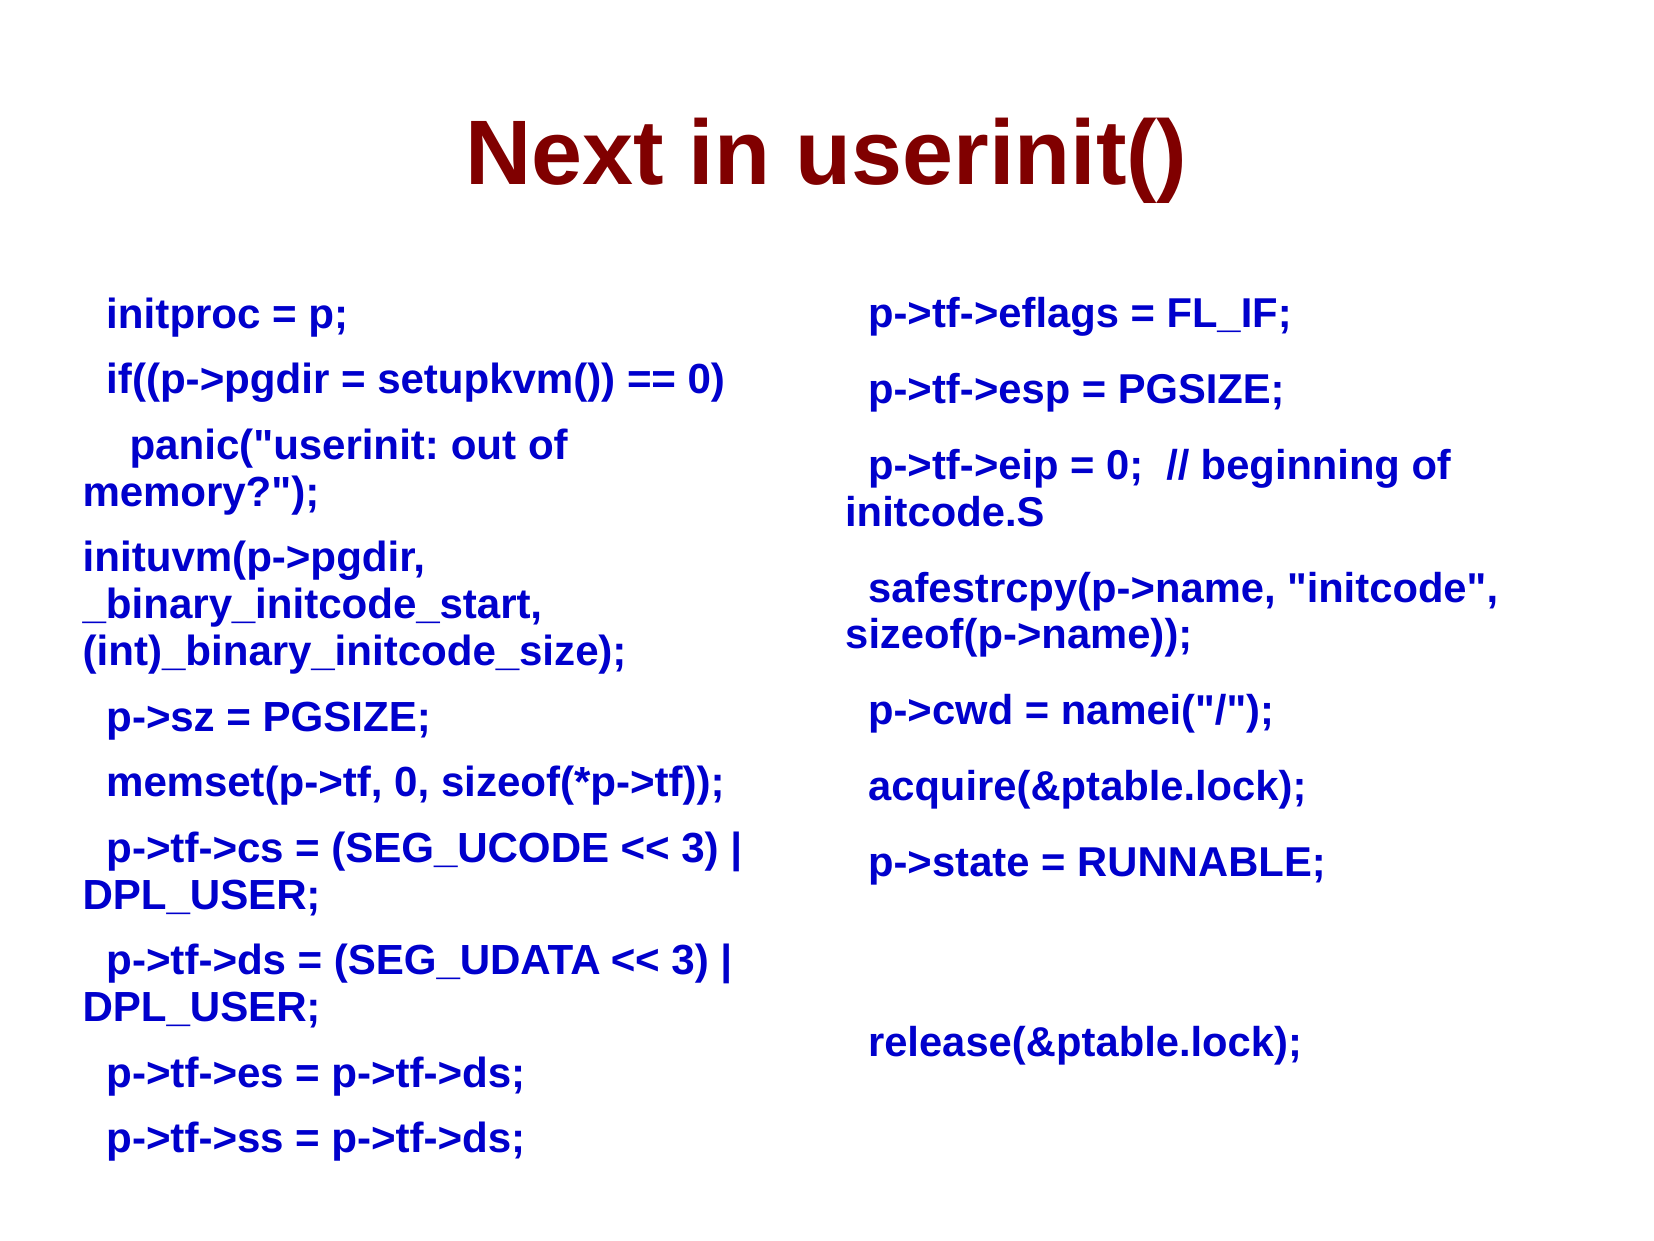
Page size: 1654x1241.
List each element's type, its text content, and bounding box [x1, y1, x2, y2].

title Next in userinit() [82, 49, 1571, 257]
list initproc = p; if((p->pgdir = setupkvm()) == 0) panic("userinit: out of memory?"); inituvm(p->pgdir, _binary_initcode_start, (int)_binary_initcode_size); p->sz = PGSIZE; memset(p->tf, 0, sizeof(*p->tf)); p->tf->cs = (SEG_UCODE << 3) | DPL_USER; p->tf->ds = (SEG_UDATA << 3) | DPL_USER; p->tf->es = p->tf->ds; p->tf->ss = p->tf->ds; [82, 290, 809, 1170]
list p->tf->eflags = FL_IF; p->tf->esp = PGSIZE; p->tf->eip = 0; // beginning of initcode.S safestrcpy(p->name, "initcode", sizeof(p->name)); p->cwd = namei("/"); acquire(&ptable.lock); p->state = RUNNABLE; release(&ptable.lock); [845, 290, 1572, 1146]
